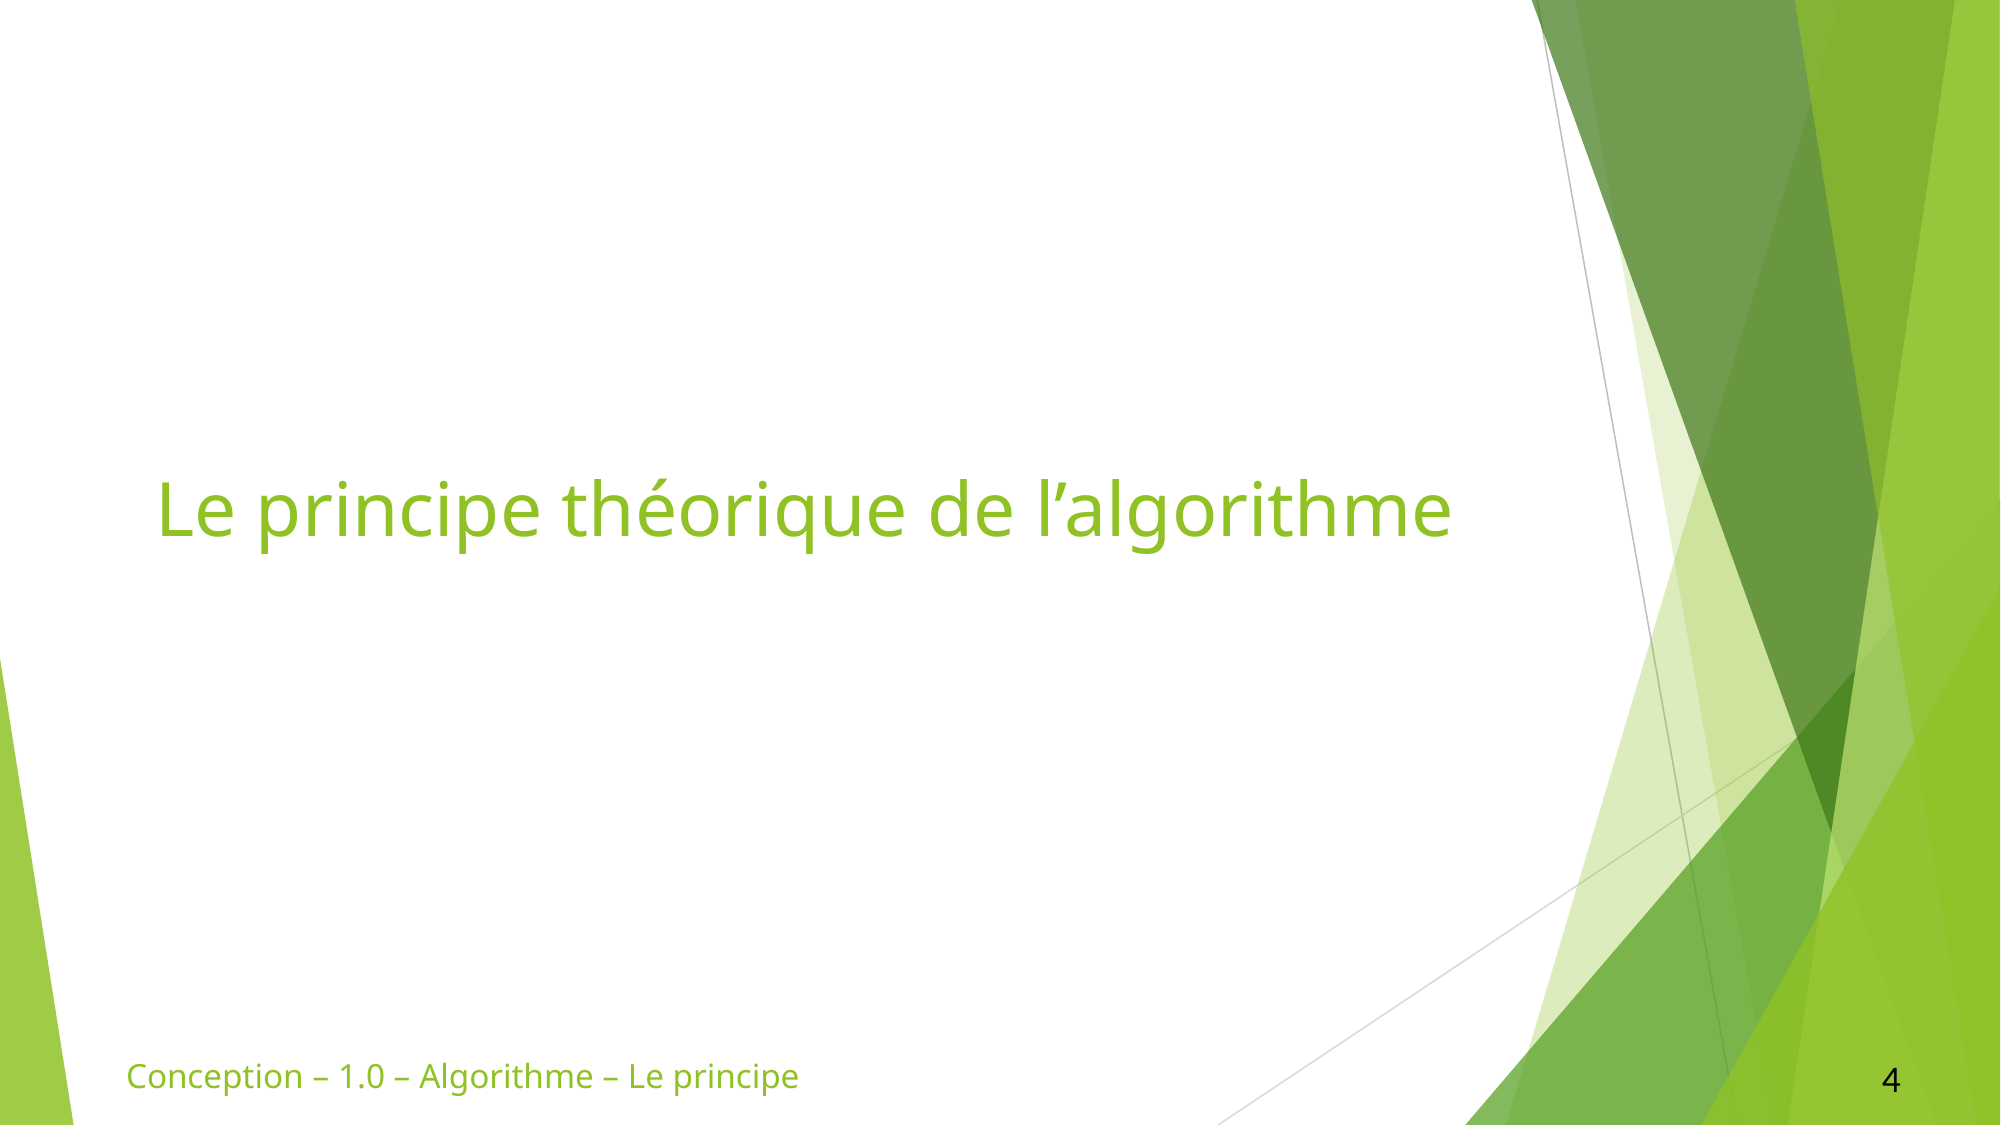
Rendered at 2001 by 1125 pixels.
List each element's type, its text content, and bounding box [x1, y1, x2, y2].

text_box Conception – 1.0 – Algorithme – Le principe [111, 1047, 1094, 1109]
title Le principe théorique de l’algorithme [140, 454, 1551, 671]
text_box [1866, 1047, 1979, 1108]
